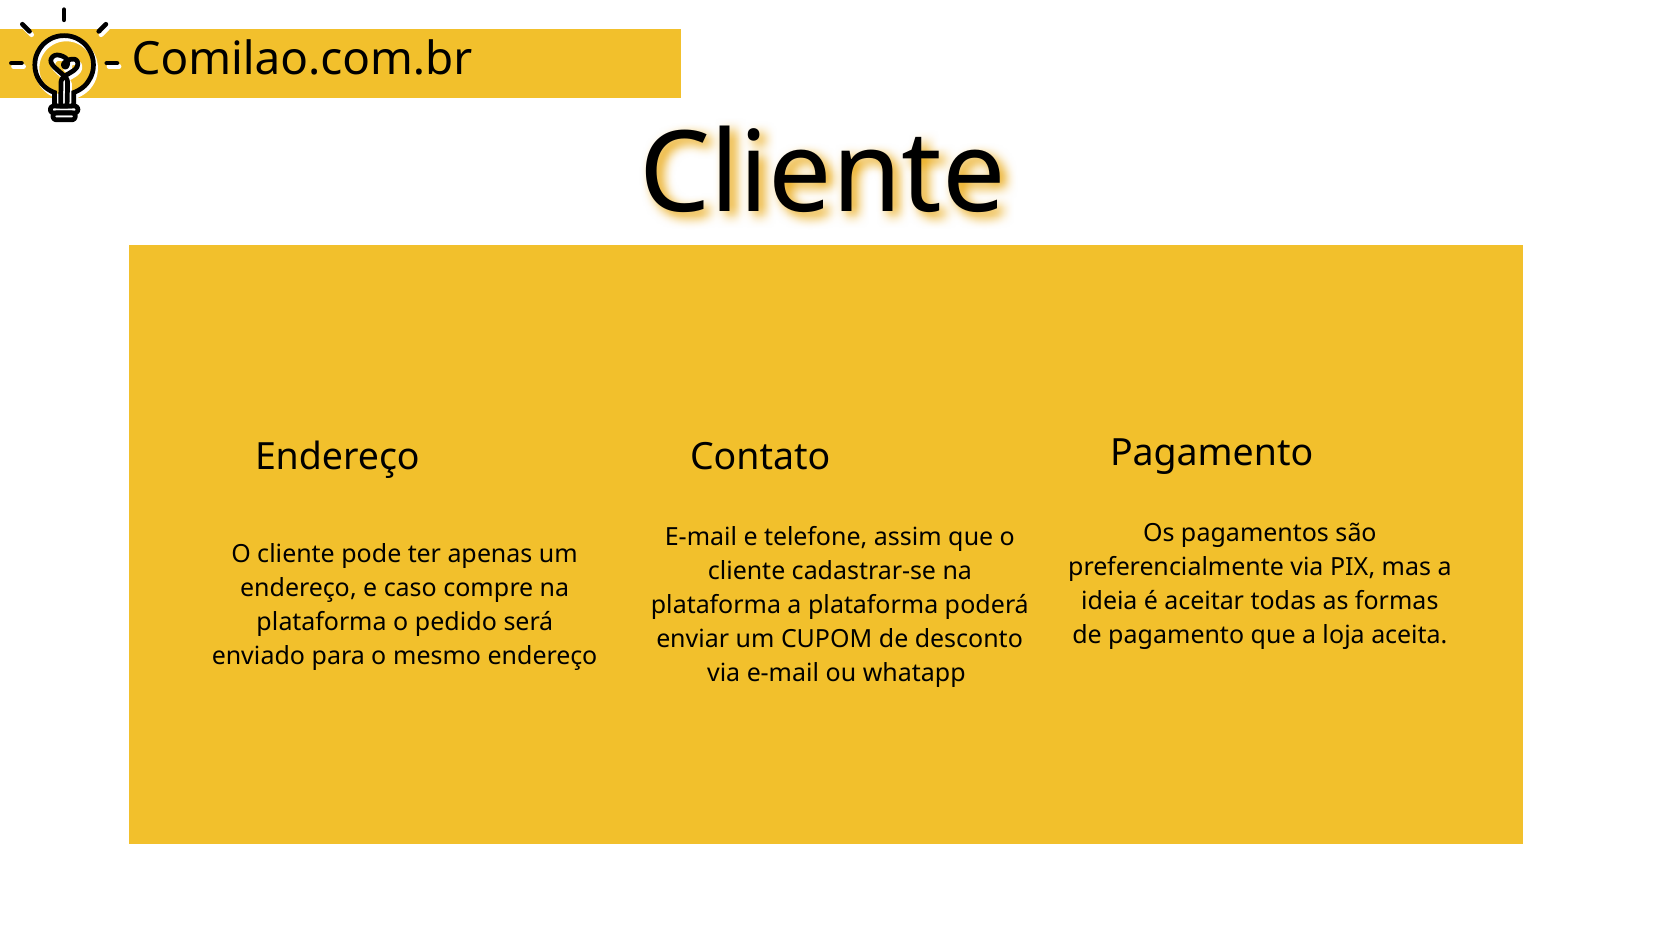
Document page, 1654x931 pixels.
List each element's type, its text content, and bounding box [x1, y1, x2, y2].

title Endereço [255, 429, 571, 481]
title Comilao.com.br [131, 16, 578, 97]
title Contato [690, 429, 1006, 481]
text_box Os pagamentos são preferencialmente via PIX, mas a ideia é aceitar todas as formas de pagamento que a loja aceita. [1065, 480, 1456, 719]
title Pagamento [1110, 425, 1426, 477]
text_box O cliente pode ter apenas um endereço, e caso compre na plataforma o pedido será enviado para o mesmo endereço [210, 484, 601, 723]
text_box E-mail e telefone, assim que o cliente cadastrar-se na plataforma a plataforma poderá enviar um CUPOM de desconto via e-mail ou whatapp [645, 484, 1036, 723]
title Cliente [265, 88, 1381, 248]
